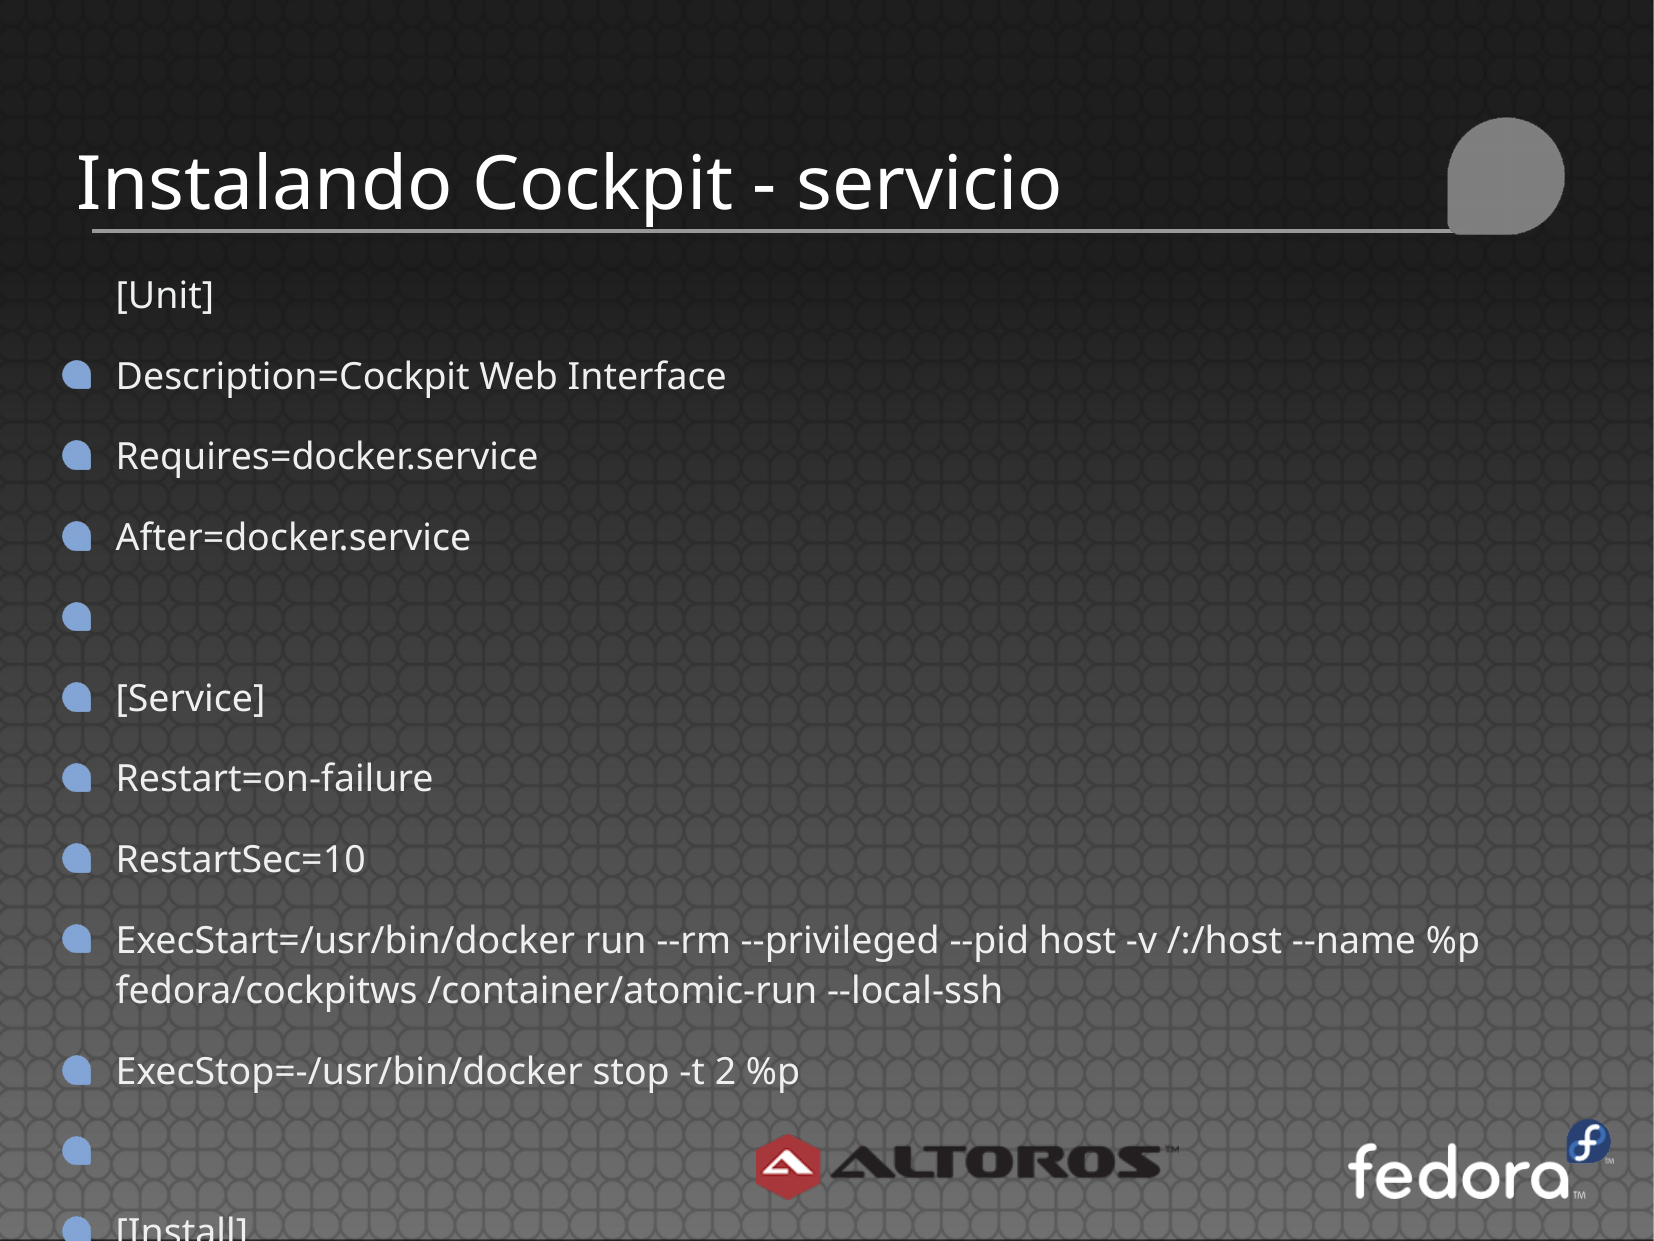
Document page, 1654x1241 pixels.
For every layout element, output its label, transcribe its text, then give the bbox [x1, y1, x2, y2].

picture [0, 0, 1654, 1241]
picture [756, 1134, 1179, 1201]
list [Unit] Description=Cockpit Web Interface Requires=docker.service After=docker.service [Service] Restart=on-failure RestartSec=10 ExecStart=/usr/bin/docker run --rm --privileged --pid host -v /:/host --name %p fedora/cockpitws /container/atomic-run --local-ssh ExecStop=-/usr/bin/docker stop -t 2 %p [Install] WantedBy=multi-user.target [44, 182, 1533, 1241]
title Instalando Cockpit - servicio [76, 112, 1566, 249]
